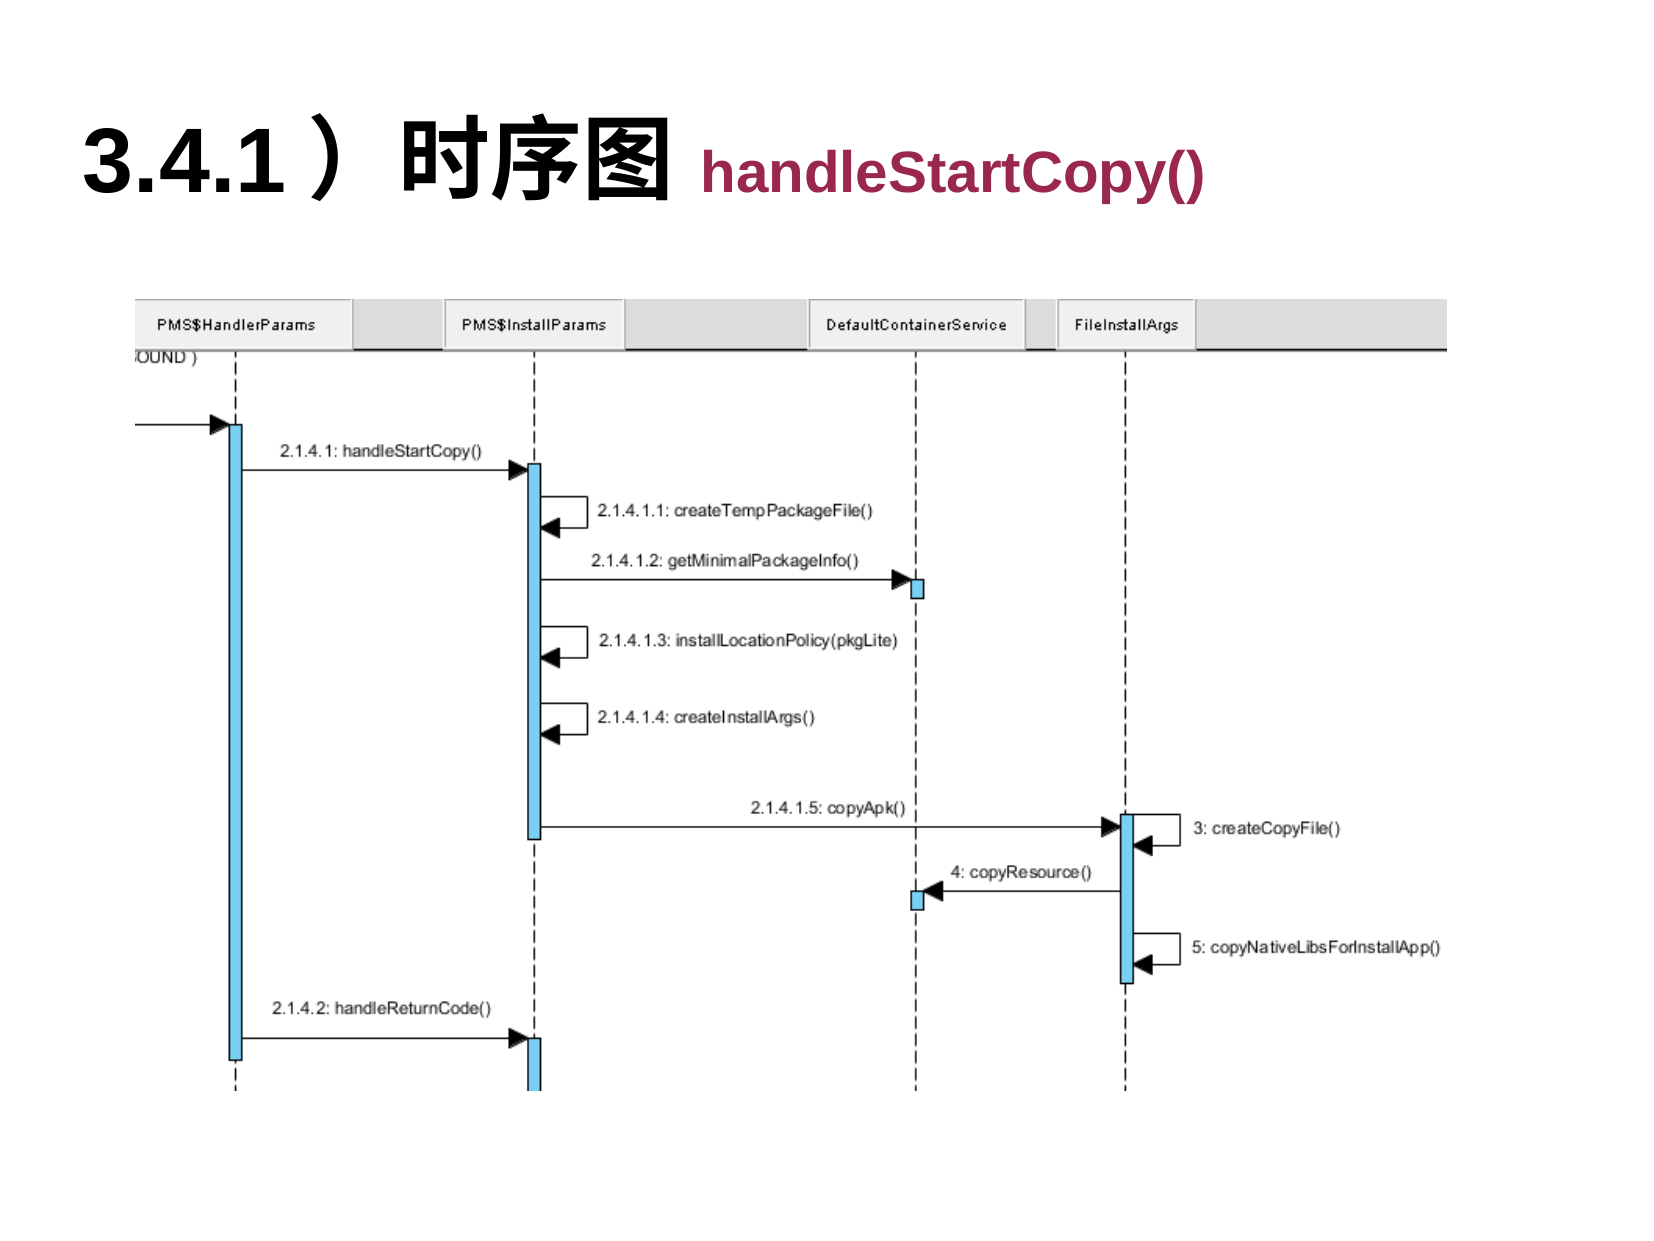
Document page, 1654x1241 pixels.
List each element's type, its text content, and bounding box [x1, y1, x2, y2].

title 3.4.1）时序图handleStartCopy() [82, 49, 1571, 257]
picture [135, 299, 1447, 1091]
